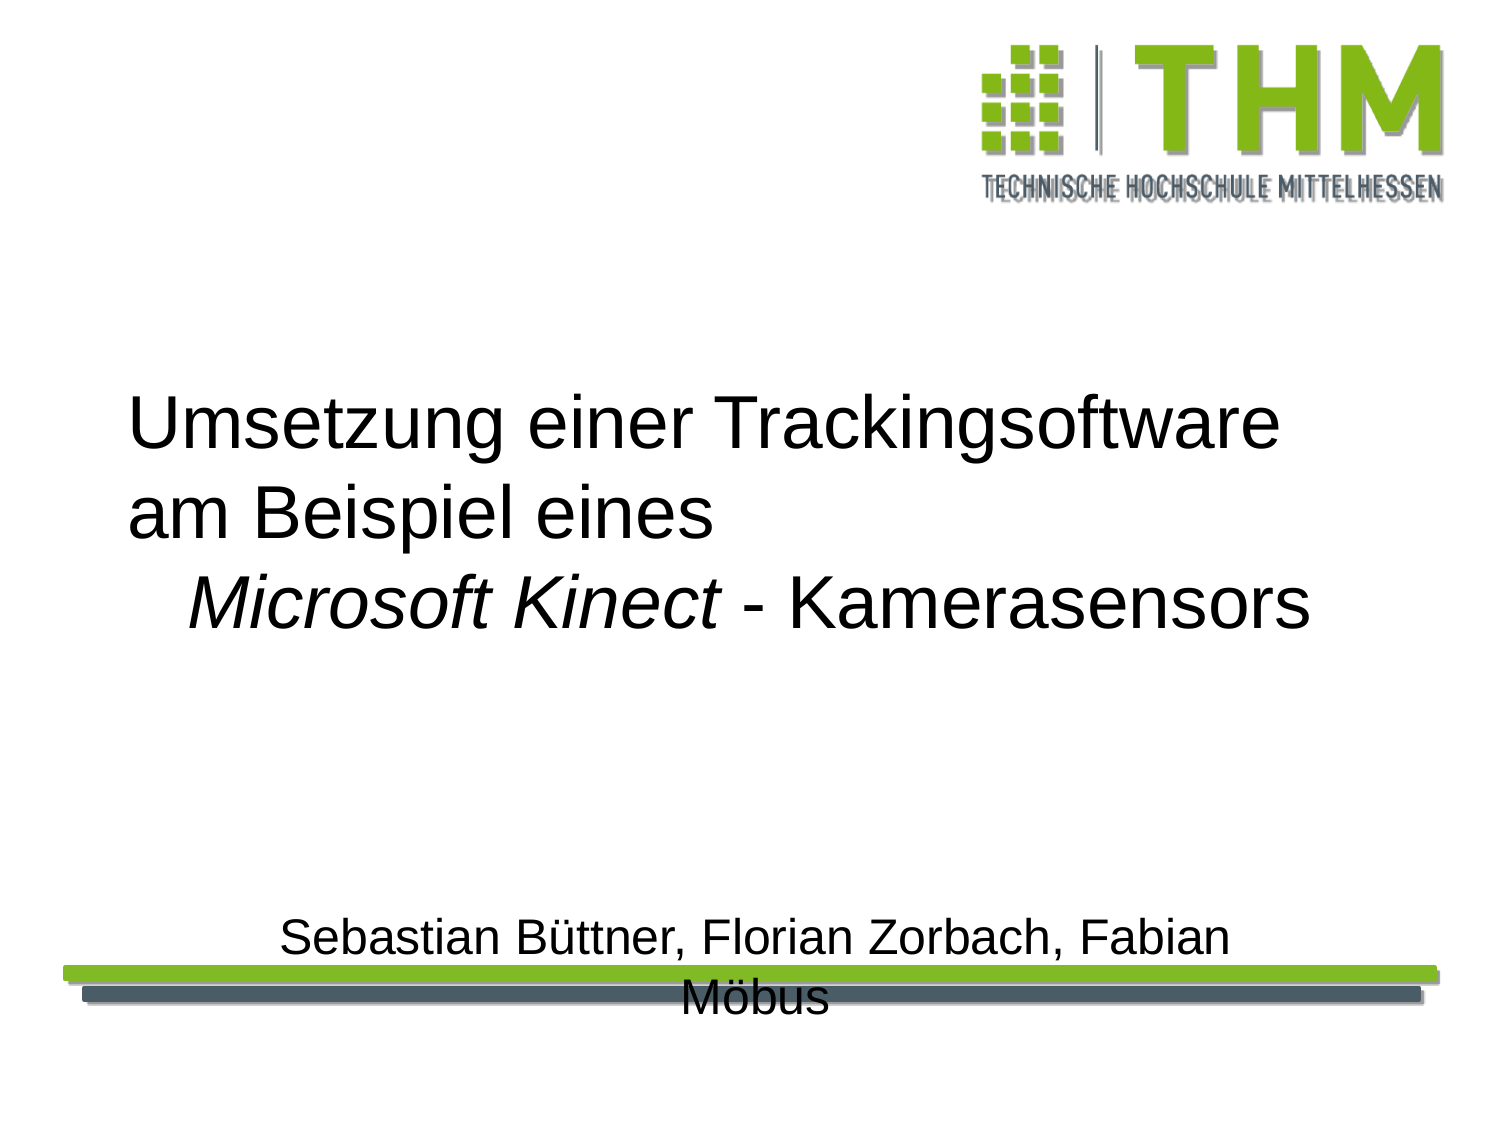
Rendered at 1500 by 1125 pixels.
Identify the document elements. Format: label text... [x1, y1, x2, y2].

text_box Sebastian Büttner, Florian Zorbach, Fabian Möbus [183, 897, 1329, 1004]
text_box Umsetzung einer Trackingsoftware am Beispiel eines Microsoft Kinect - Kamerasensors [112, 349, 1388, 669]
picture [974, 30, 1448, 208]
